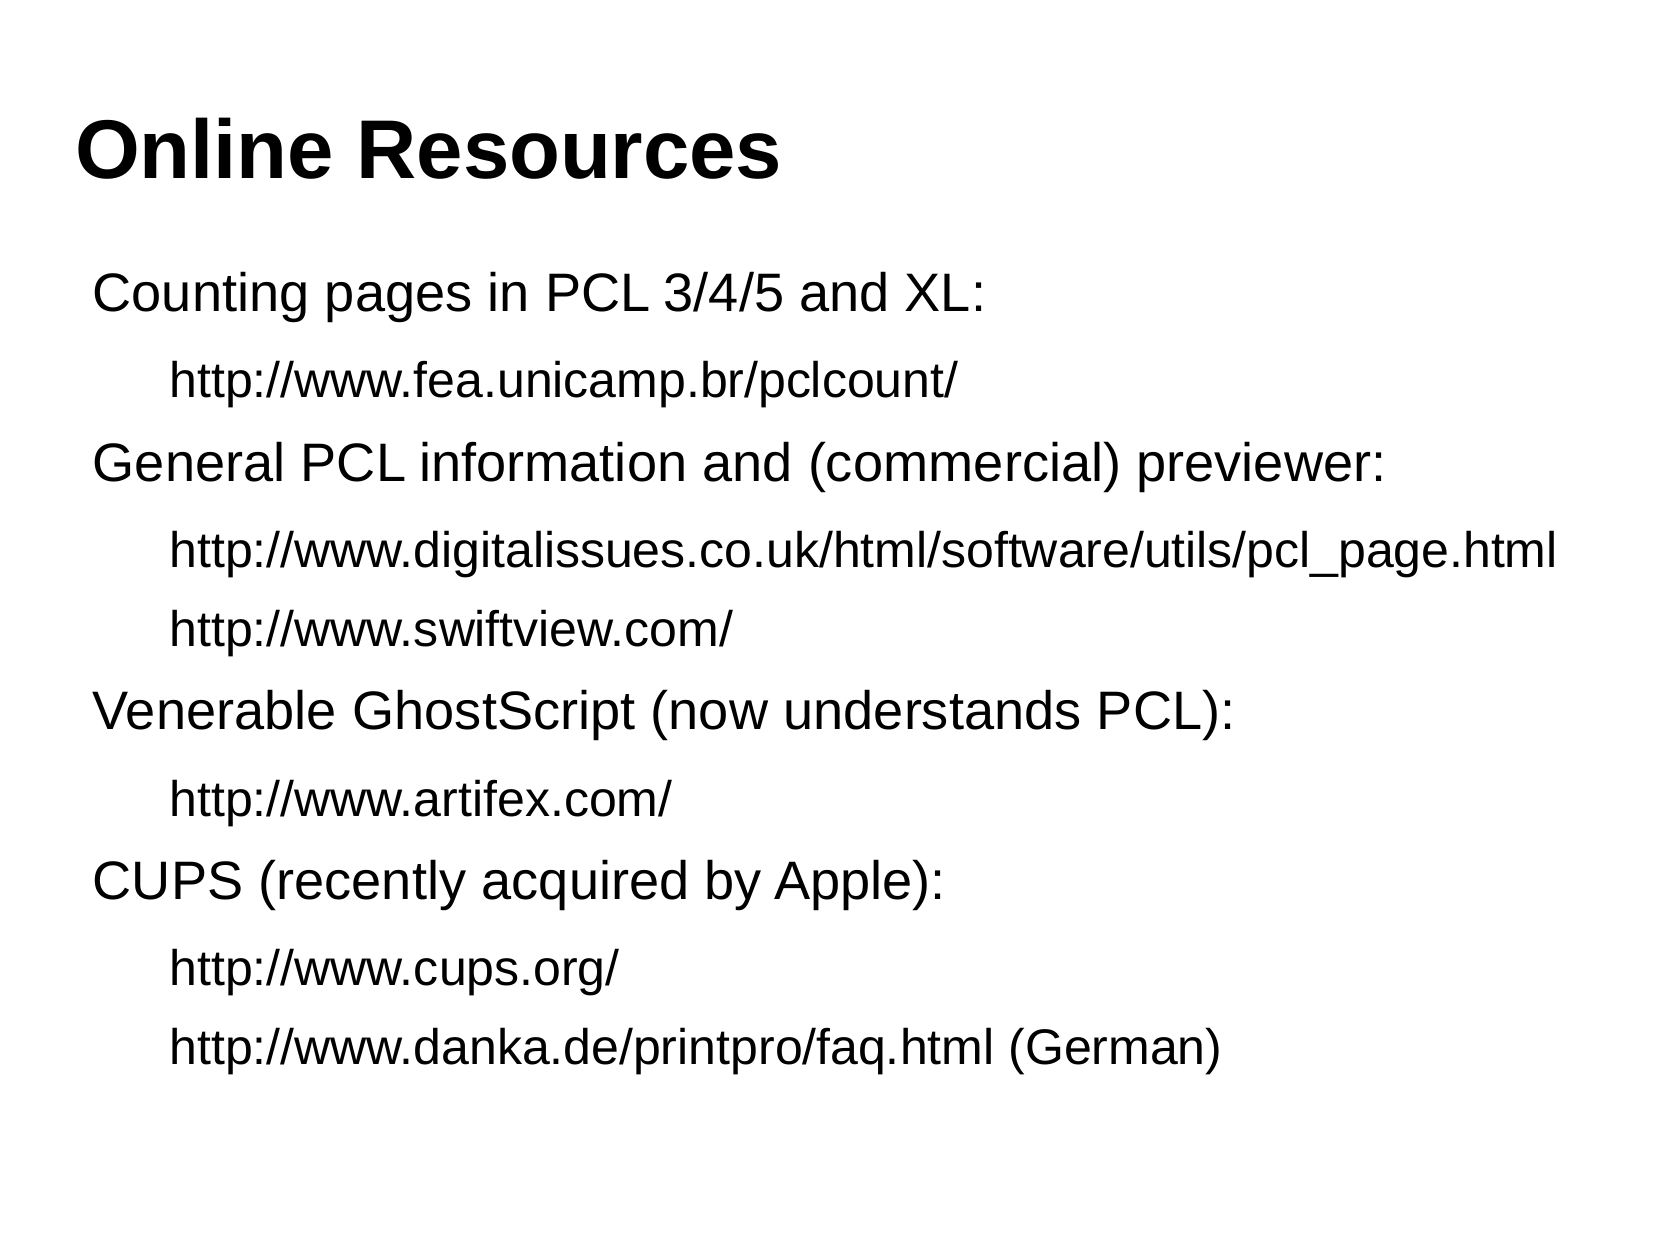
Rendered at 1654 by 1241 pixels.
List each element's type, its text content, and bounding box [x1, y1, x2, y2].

title Online Resources [75, 37, 1576, 262]
list Counting pages in PCL 3/4/5 and XL: http://www.fea.unicamp.br/pclcount/ General PCL information and (commercial) previewer: http://www.digitalissues.co.uk/html/software/utils/pcl_page.html http://www.swiftview.com/ Venerable GhostScript (now understands PCL): http://www.artifex.com/ CUPS (recently acquired by Apple): http://www.cups.org/ http://www.danka.de/printpro/faq.html (German) [75, 262, 1576, 1160]
